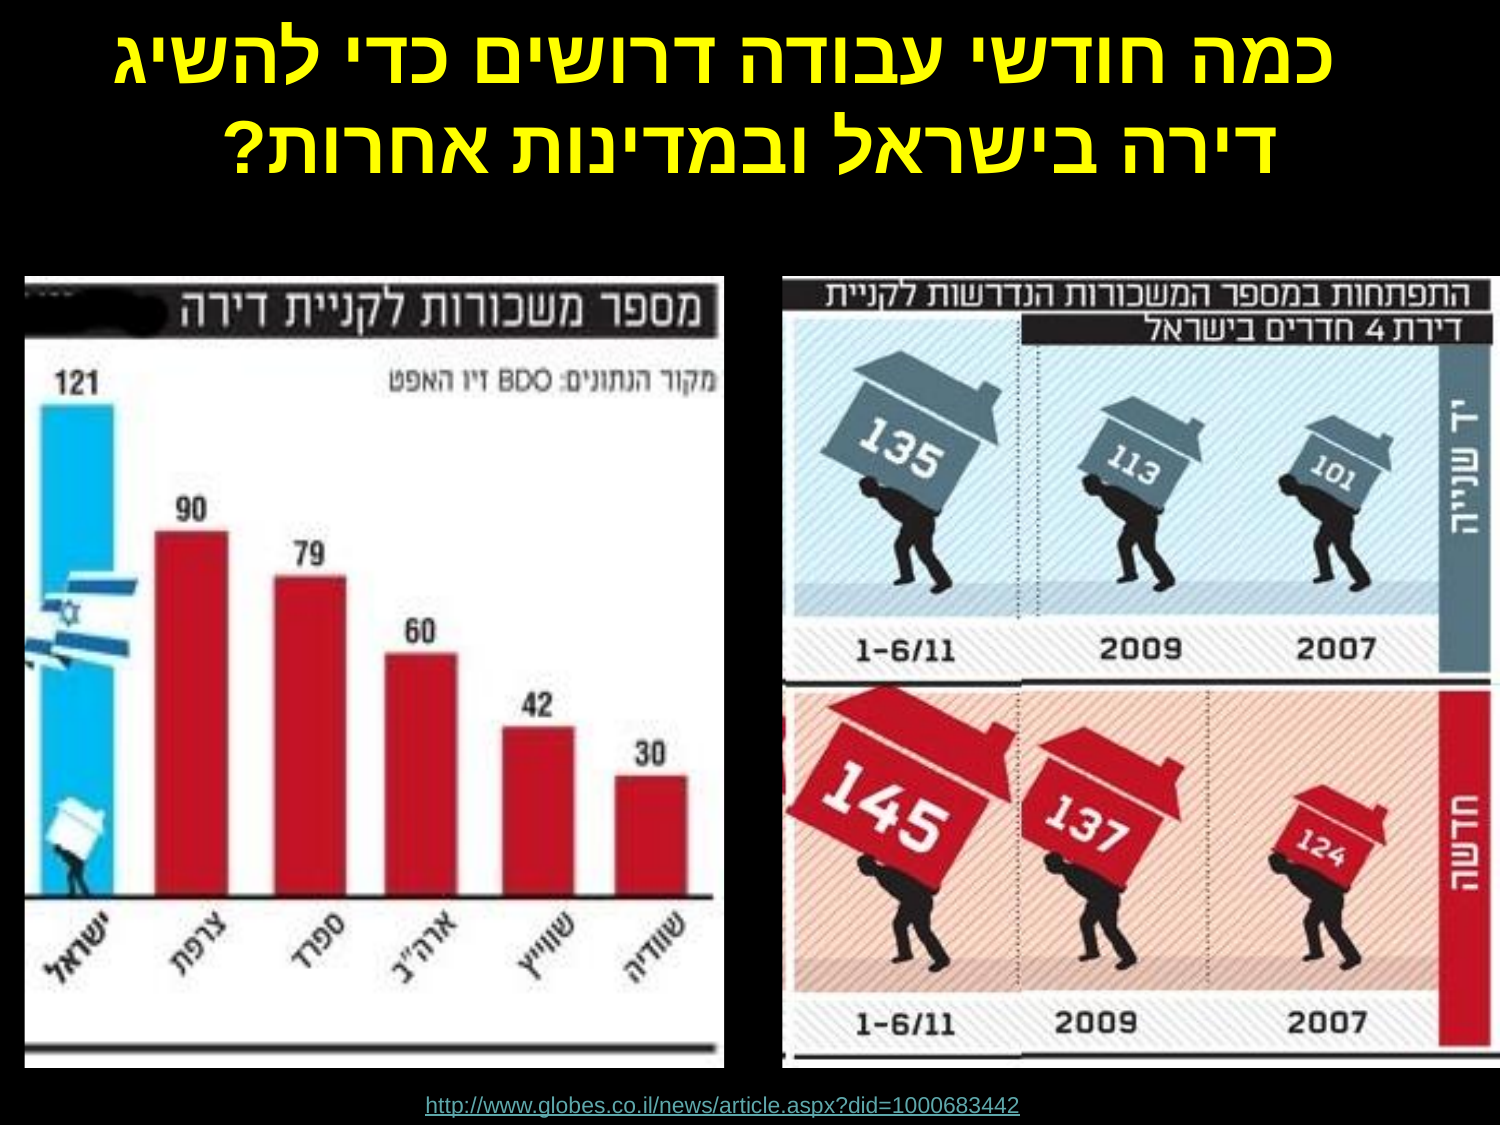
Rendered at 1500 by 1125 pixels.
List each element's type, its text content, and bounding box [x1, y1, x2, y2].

text_box [24, 276, 725, 1068]
text_box http://www.globes.co.il/news/article.aspx?did=1000683442 [0, 1067, 1446, 1125]
title כמה חודשי עבודה דרושים כדי להשיג דירה בישראל ובמדינות אחרות? [24, 33, 1476, 204]
text_box [782, 276, 1500, 1068]
